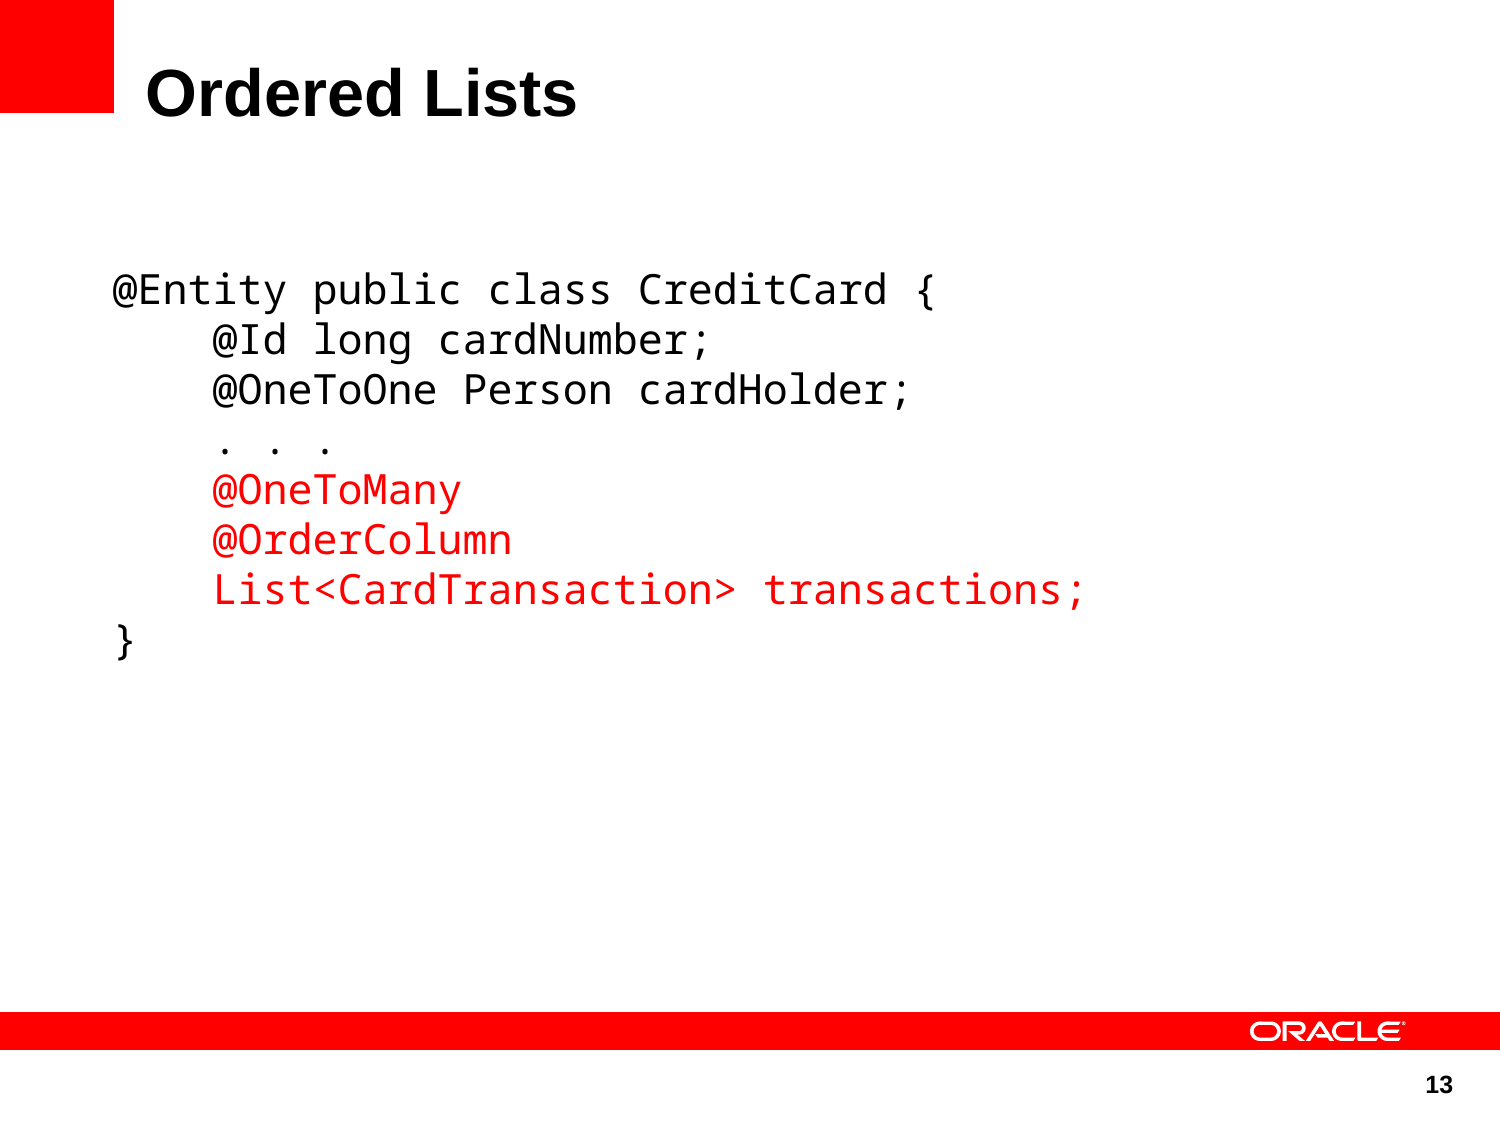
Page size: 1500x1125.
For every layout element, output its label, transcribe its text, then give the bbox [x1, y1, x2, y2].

list @Entity public class CreditCard { @Id long cardNumber; @OneToOne Person cardHolder; . . . @OneToMany @OrderColumn List<CardTransaction> transactions; } [112, 262, 1349, 961]
picture [0, 1012, 1500, 1050]
title Ordered Lists [145, 49, 1390, 190]
picture [0, 0, 114, 113]
